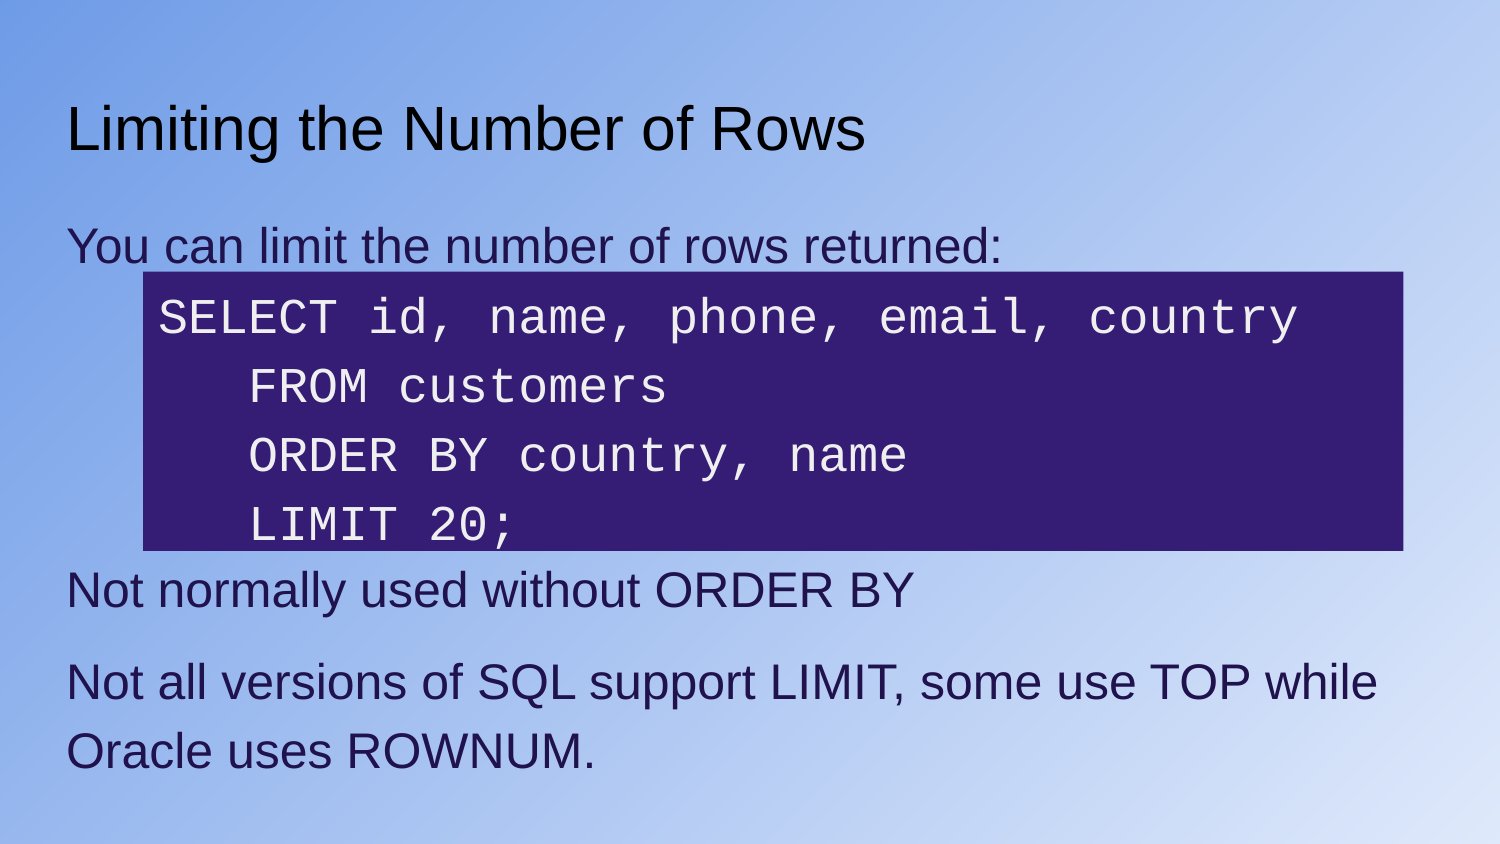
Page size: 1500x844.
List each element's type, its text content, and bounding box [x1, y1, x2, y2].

text_box SELECT id, name, phone, email, country FROM customers ORDER BY country, name LIMIT 20; [143, 271, 1404, 551]
title Limiting the Number of Rows [51, 72, 1449, 167]
list You can limit the number of rows returned: Not normally used without ORDER BY Not all versions of SQL support LIMIT, some use TOP while Oracle uses ROWNUM. [51, 189, 1449, 750]
